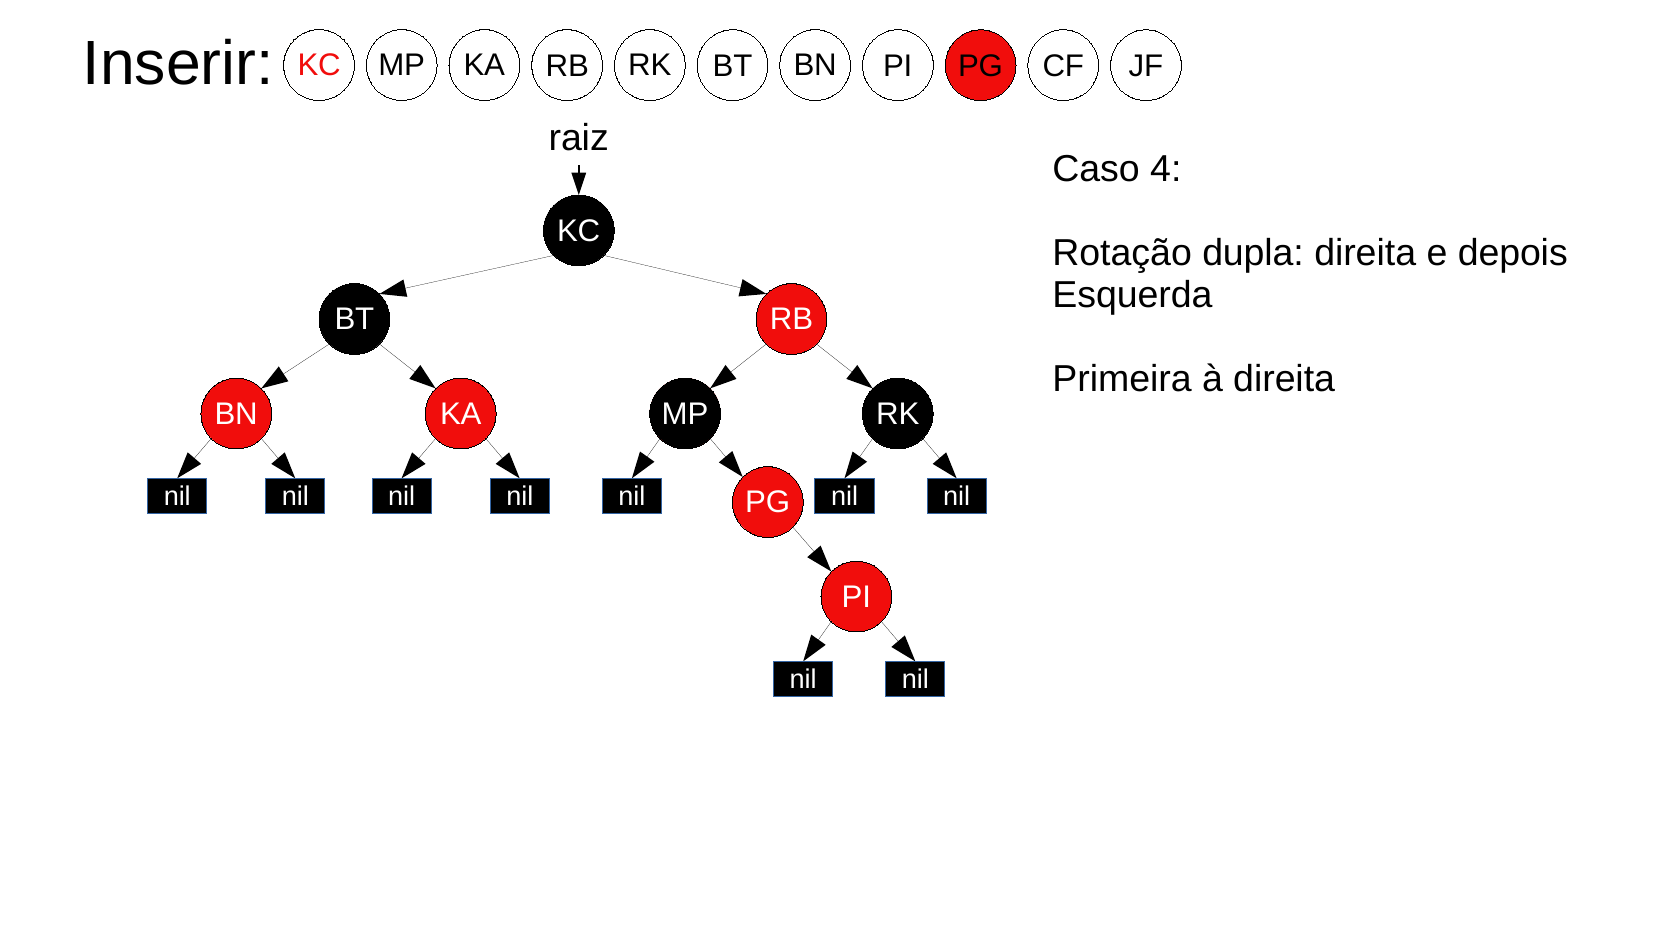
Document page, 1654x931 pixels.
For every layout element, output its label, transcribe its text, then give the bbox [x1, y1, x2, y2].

text_box nil [927, 478, 987, 514]
text_box CF [1027, 29, 1099, 101]
text_box RB [756, 283, 827, 355]
text_box nil [885, 661, 945, 697]
text_box RB [531, 29, 603, 101]
text_box PG [945, 29, 1017, 101]
text_box nil [814, 478, 875, 514]
text_box BN [200, 378, 272, 449]
text_box nil [265, 478, 325, 514]
text_box nil [147, 478, 207, 514]
text_box RK [614, 29, 686, 101]
text_box raiz [533, 108, 624, 166]
text_box BT [697, 29, 768, 101]
text_box PI [820, 561, 892, 632]
text_box nil [372, 478, 432, 514]
text_box RK [862, 378, 934, 449]
text_box KC [283, 29, 355, 101]
text_box PG [732, 466, 804, 538]
text_box nil [490, 478, 550, 514]
text_box nil [773, 661, 833, 697]
text_box BN [779, 29, 851, 101]
text_box KA [425, 378, 497, 449]
text_box KA [449, 29, 520, 101]
text_box Caso 4: Rotação dupla: direita e depois Esquerda Primeira à direita [1037, 140, 1583, 408]
text_box KC [543, 195, 615, 266]
title Inserir: [82, 28, 284, 98]
text_box MP [649, 378, 721, 449]
text_box MP [366, 29, 438, 101]
text_box JF [1110, 29, 1182, 101]
text_box nil [602, 478, 662, 514]
text_box PI [862, 29, 934, 101]
text_box BT [319, 283, 390, 355]
